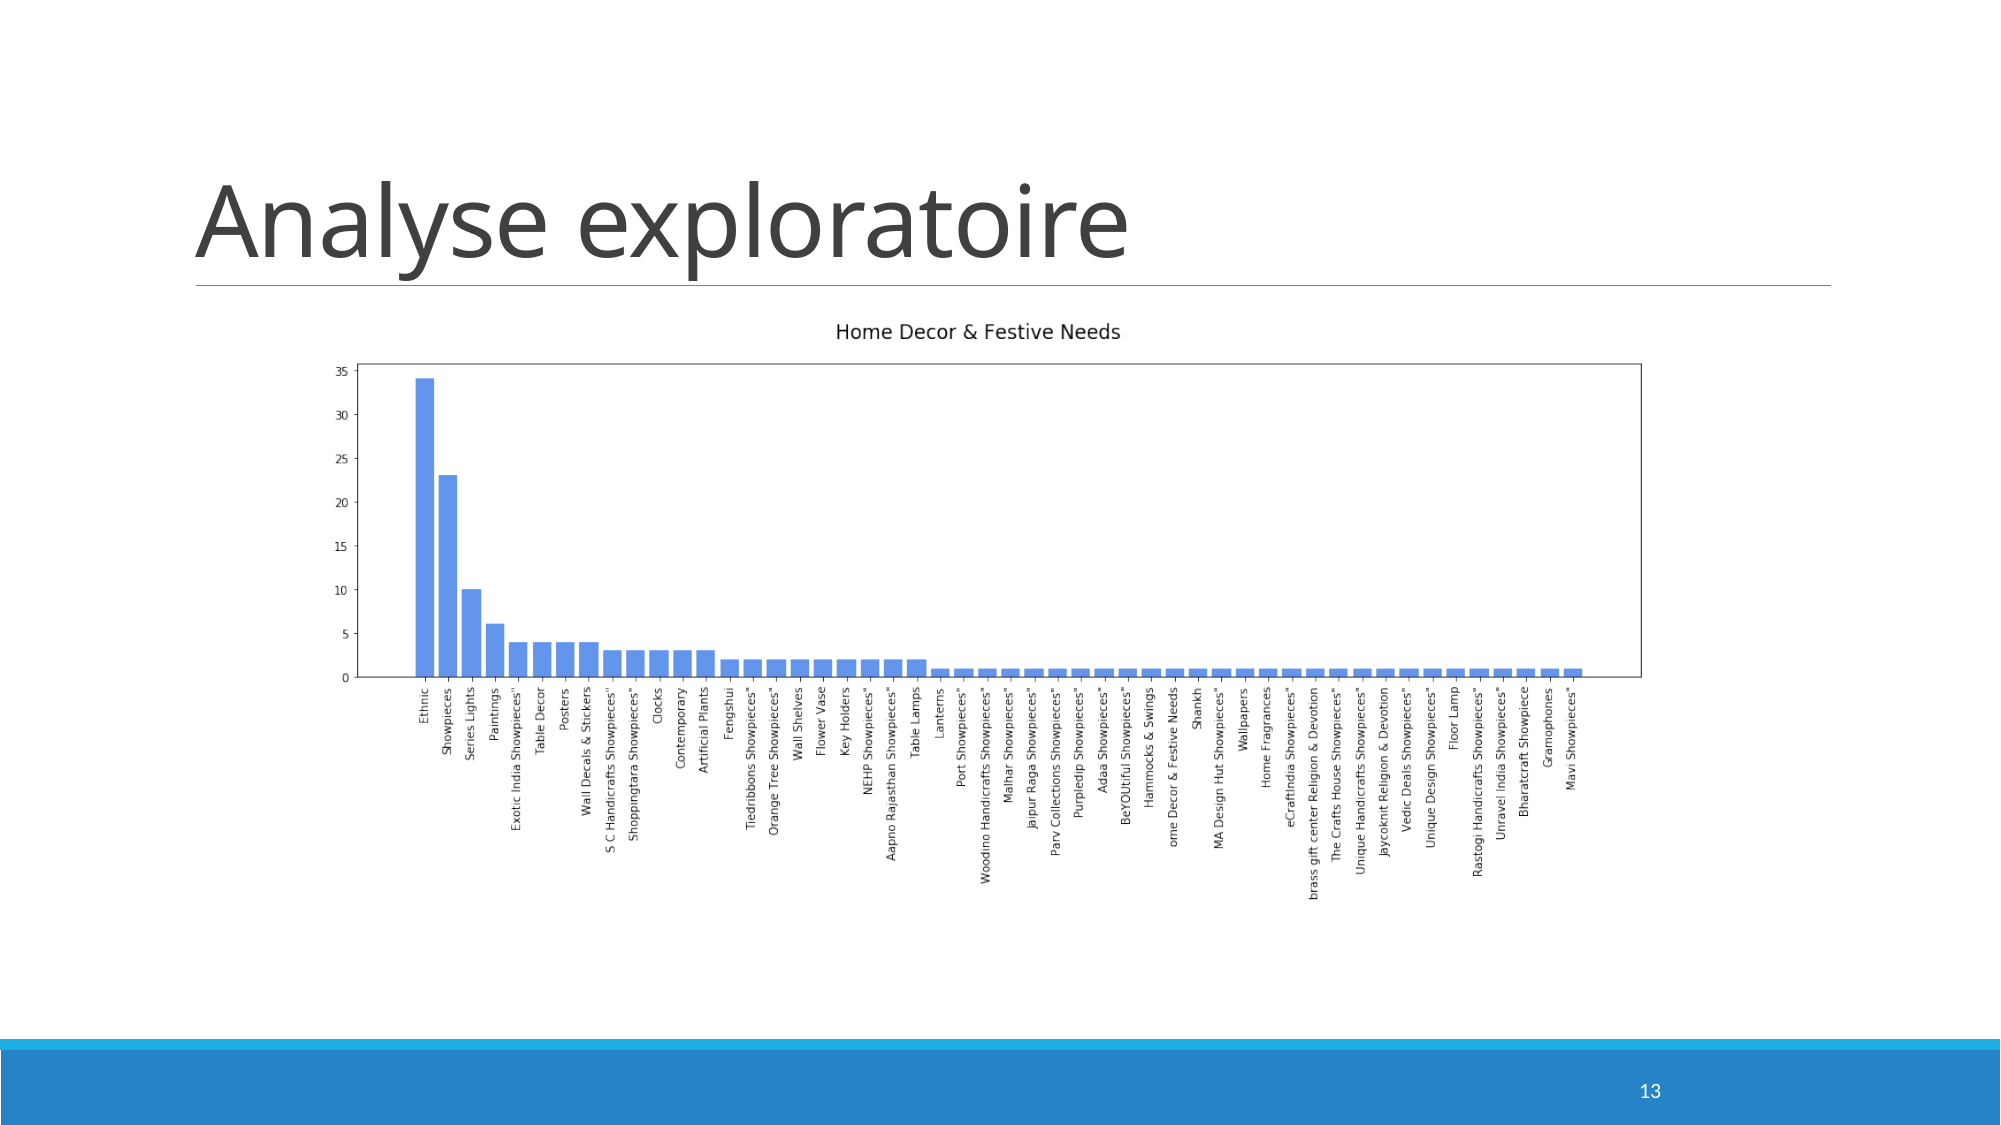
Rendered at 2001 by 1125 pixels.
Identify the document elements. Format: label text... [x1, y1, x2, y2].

title Analyse exploratoire [180, 47, 1831, 286]
picture [326, 315, 1649, 906]
text_box [1624, 1059, 1840, 1120]
